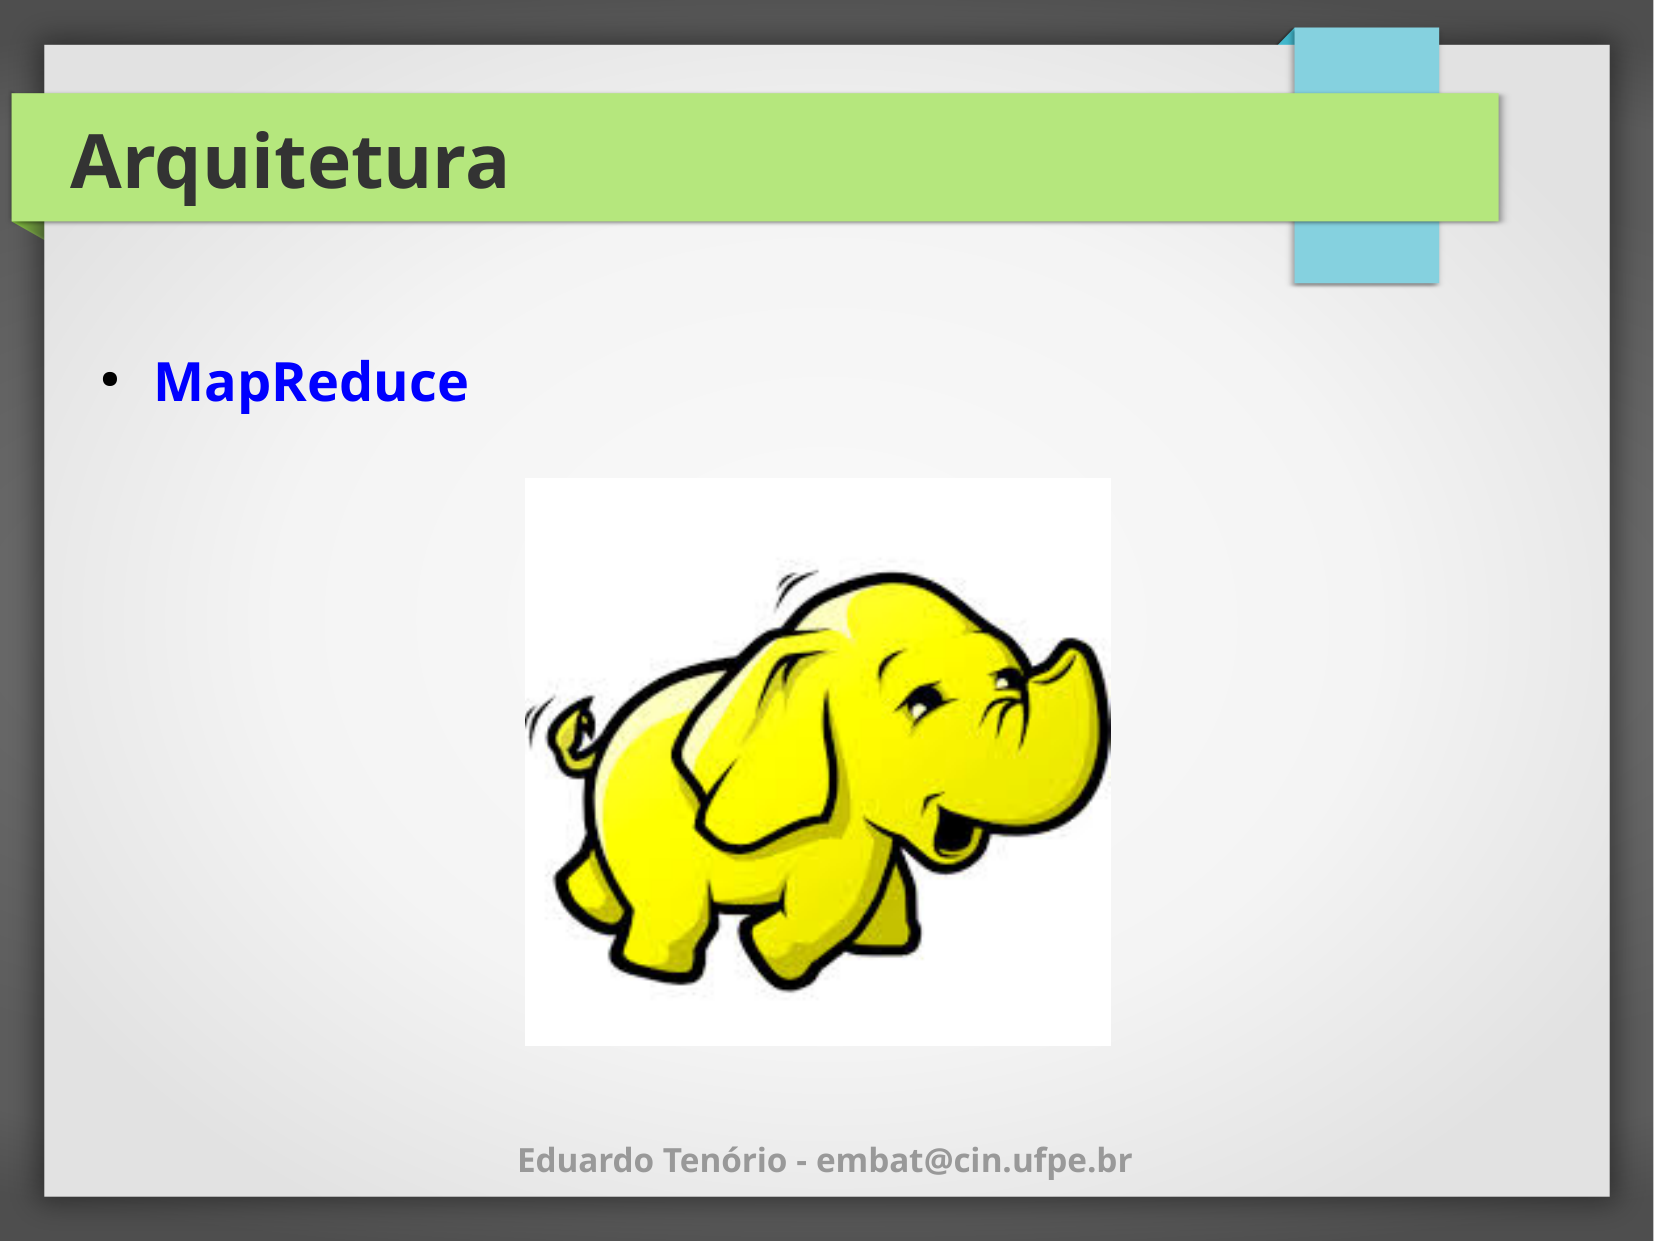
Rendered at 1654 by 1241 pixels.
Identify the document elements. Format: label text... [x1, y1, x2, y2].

title Arquitetura [70, 97, 1229, 221]
picture [0, 0, 1654, 1241]
text_box Eduardo Tenório - embat@cin.ufpe.br [45, 1130, 1606, 1201]
list MapReduce [82, 343, 1538, 1063]
